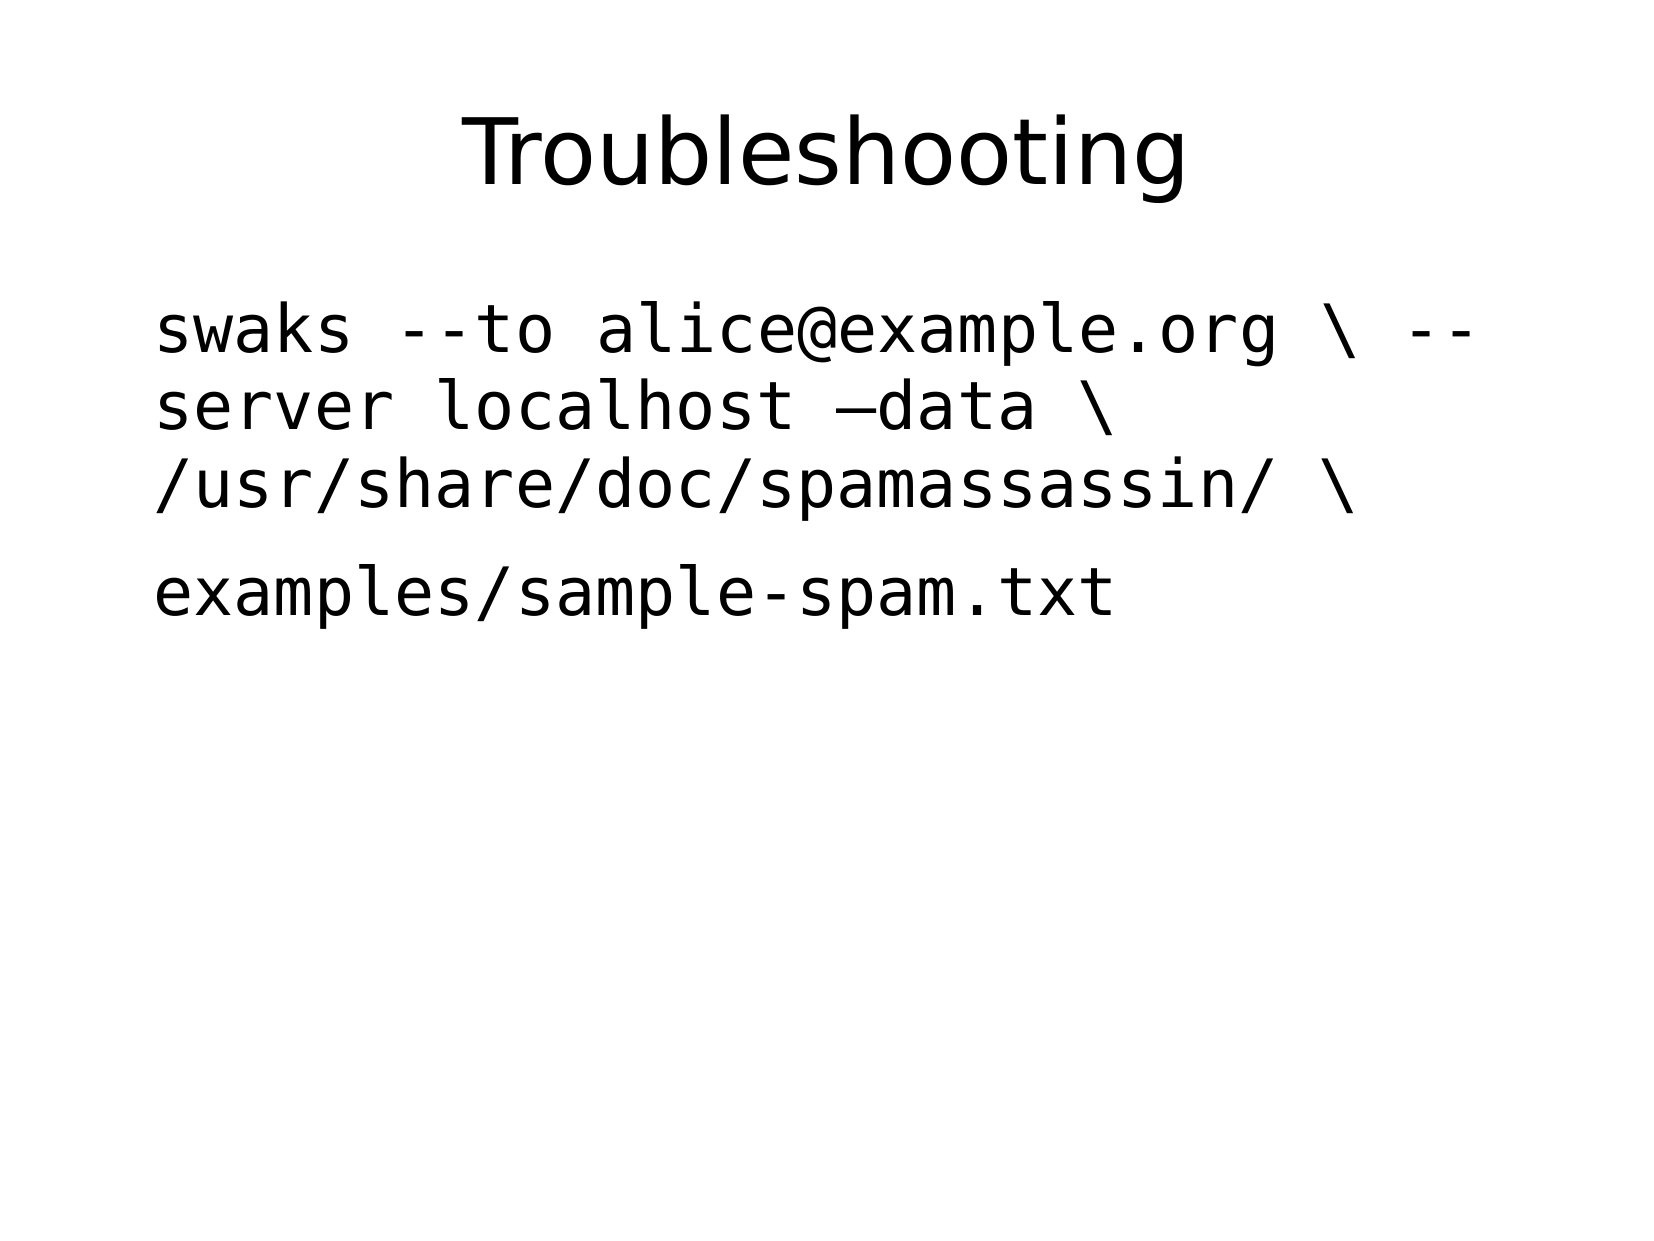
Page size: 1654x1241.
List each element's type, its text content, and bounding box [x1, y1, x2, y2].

title Troubleshooting [82, 49, 1571, 257]
list swaks --to alice@example.org \ --server localhost –data \ /usr/share/doc/spamassassin/ \ examples/sample-spam.txt [82, 290, 1571, 1010]
